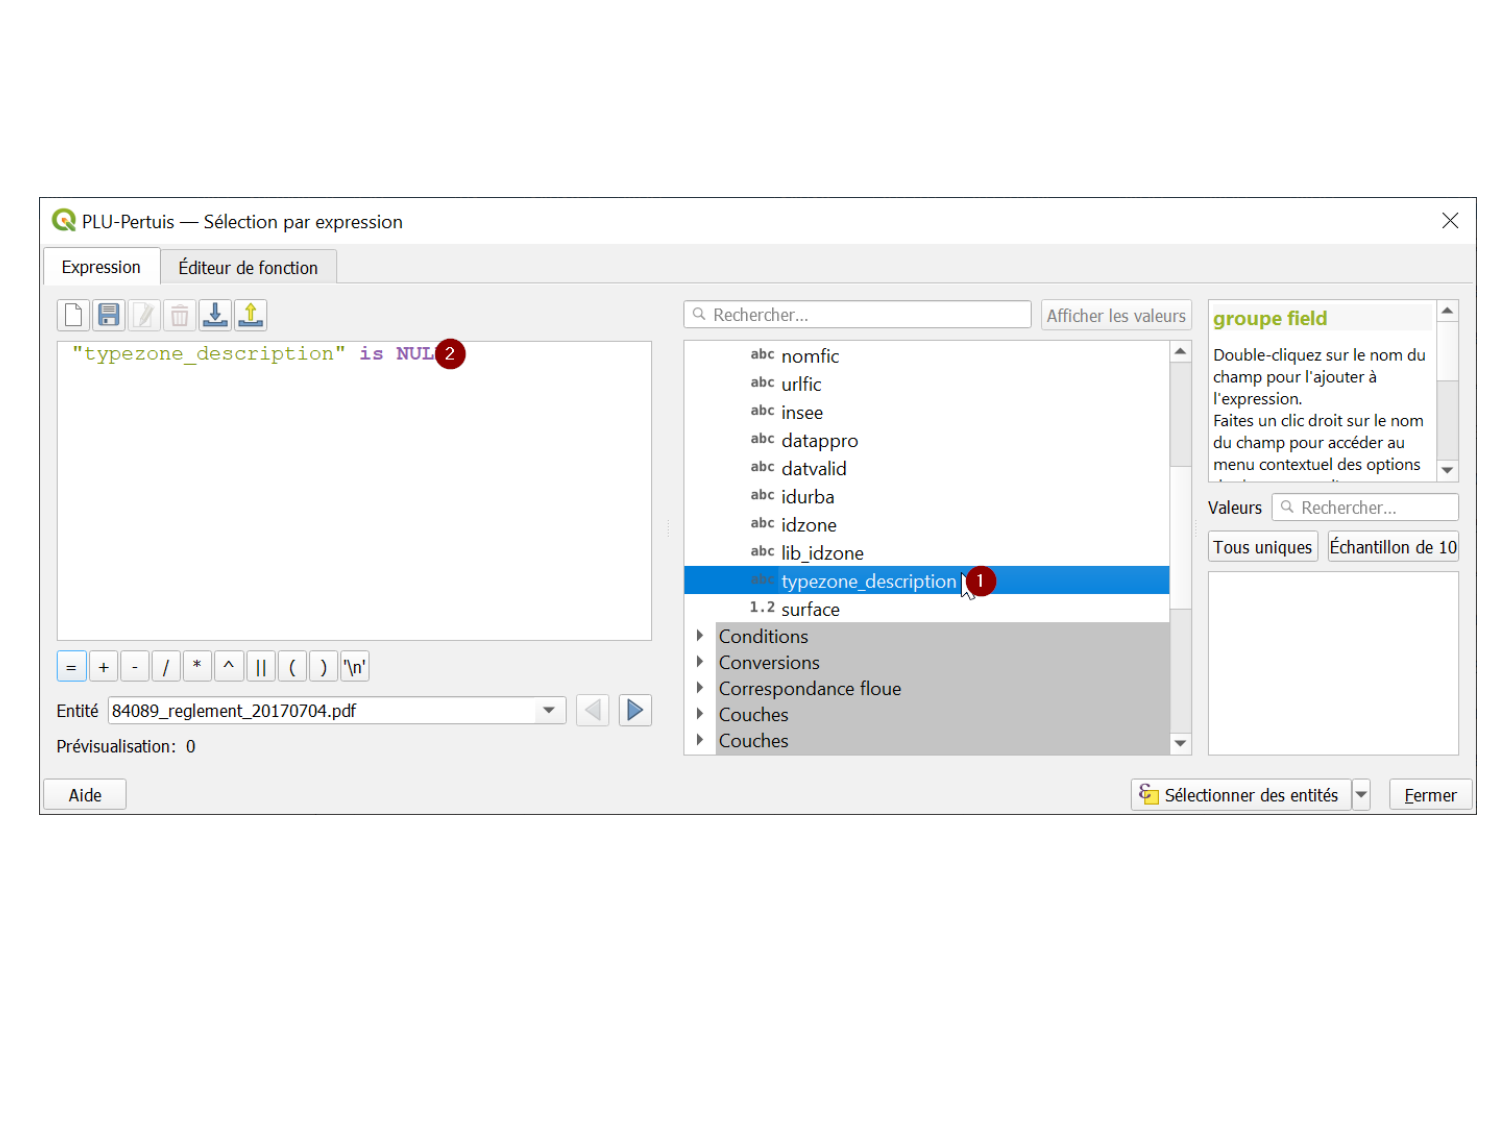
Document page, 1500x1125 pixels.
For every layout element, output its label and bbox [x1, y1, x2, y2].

picture [39, 197, 1477, 815]
